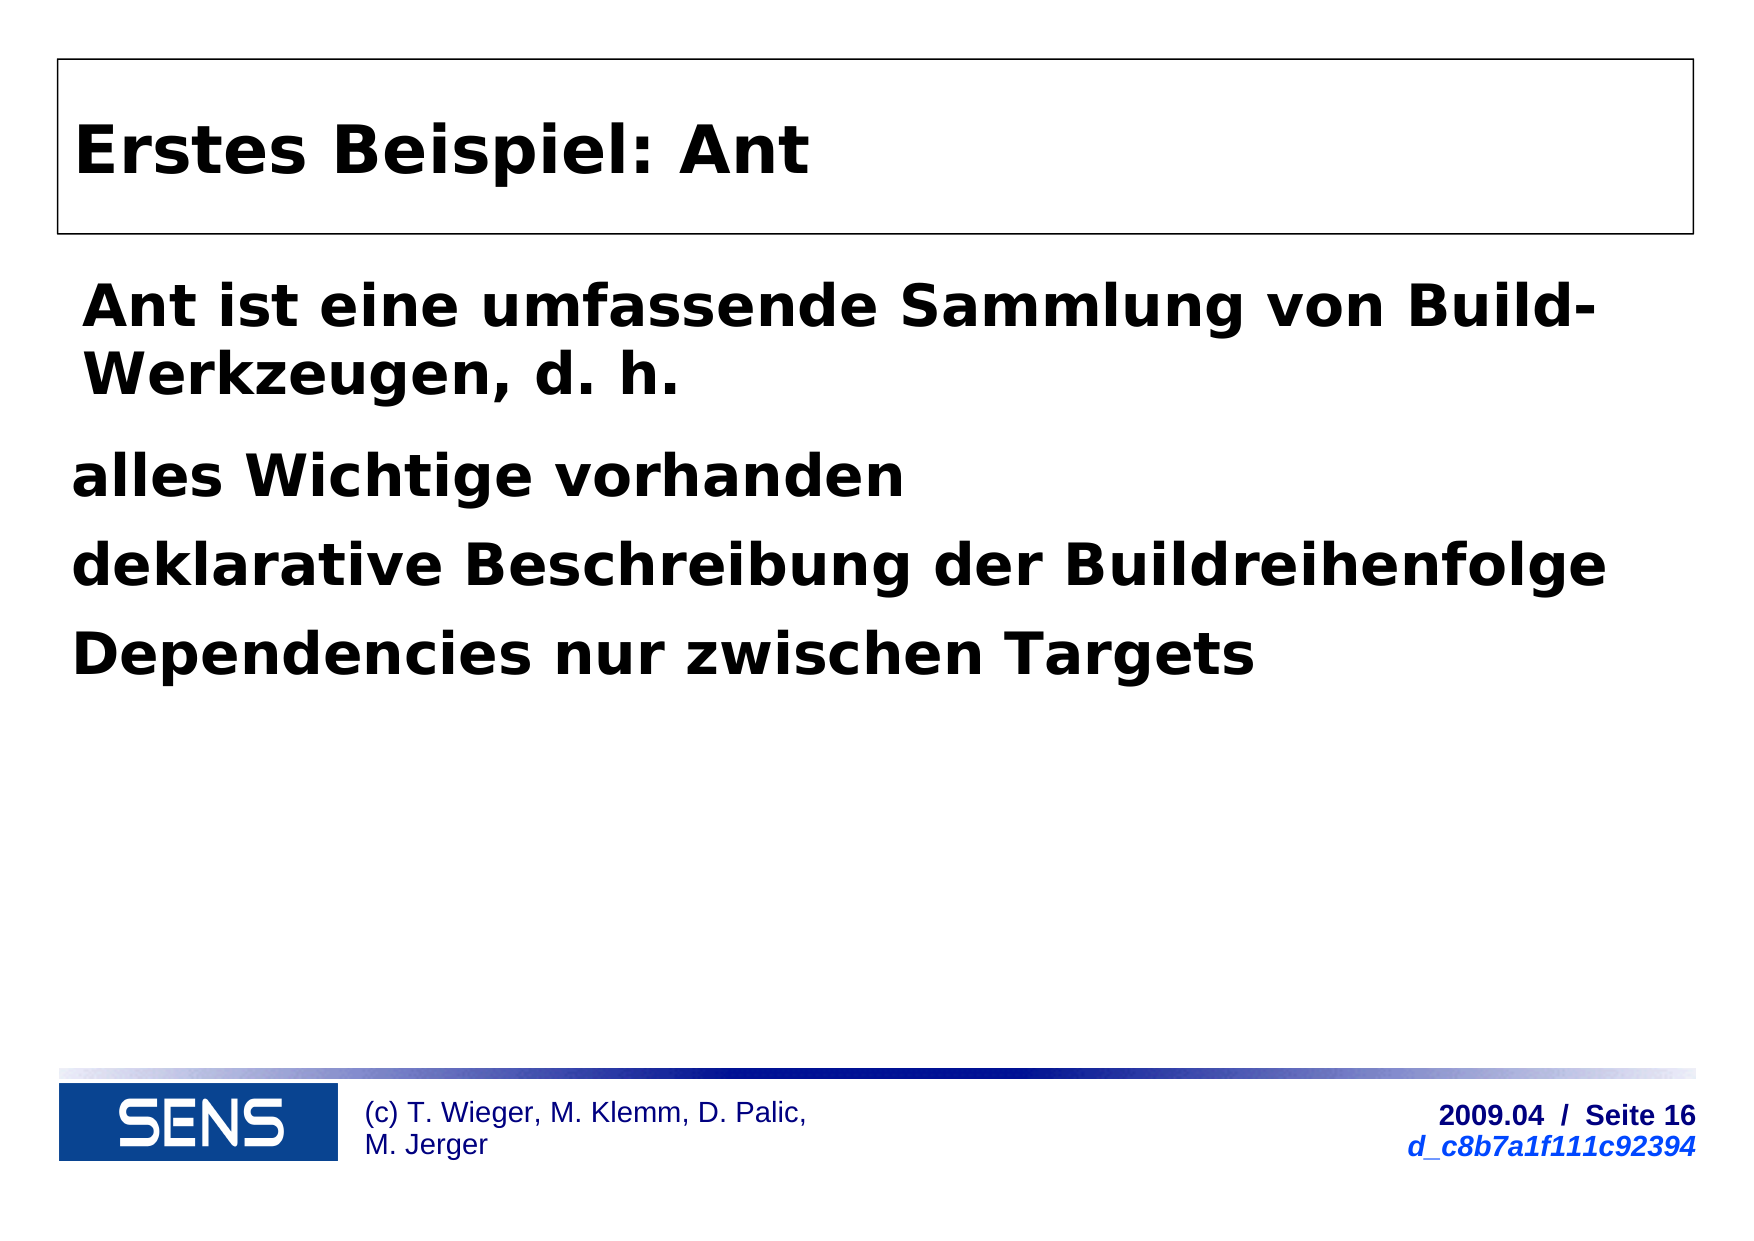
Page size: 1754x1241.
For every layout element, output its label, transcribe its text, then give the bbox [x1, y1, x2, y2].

title Erstes Beispiel: Ant [73, 61, 1693, 241]
picture [59, 1083, 338, 1161]
list Ant ist eine umfassende Sammlung von Build-Werkzeugen, d. h. alles Wichtige vorhanden deklarative Beschreibung der Buildreihenfolge Dependencies nur zwischen Targets [71, 272, 1693, 1038]
picture [59, 1068, 1696, 1079]
